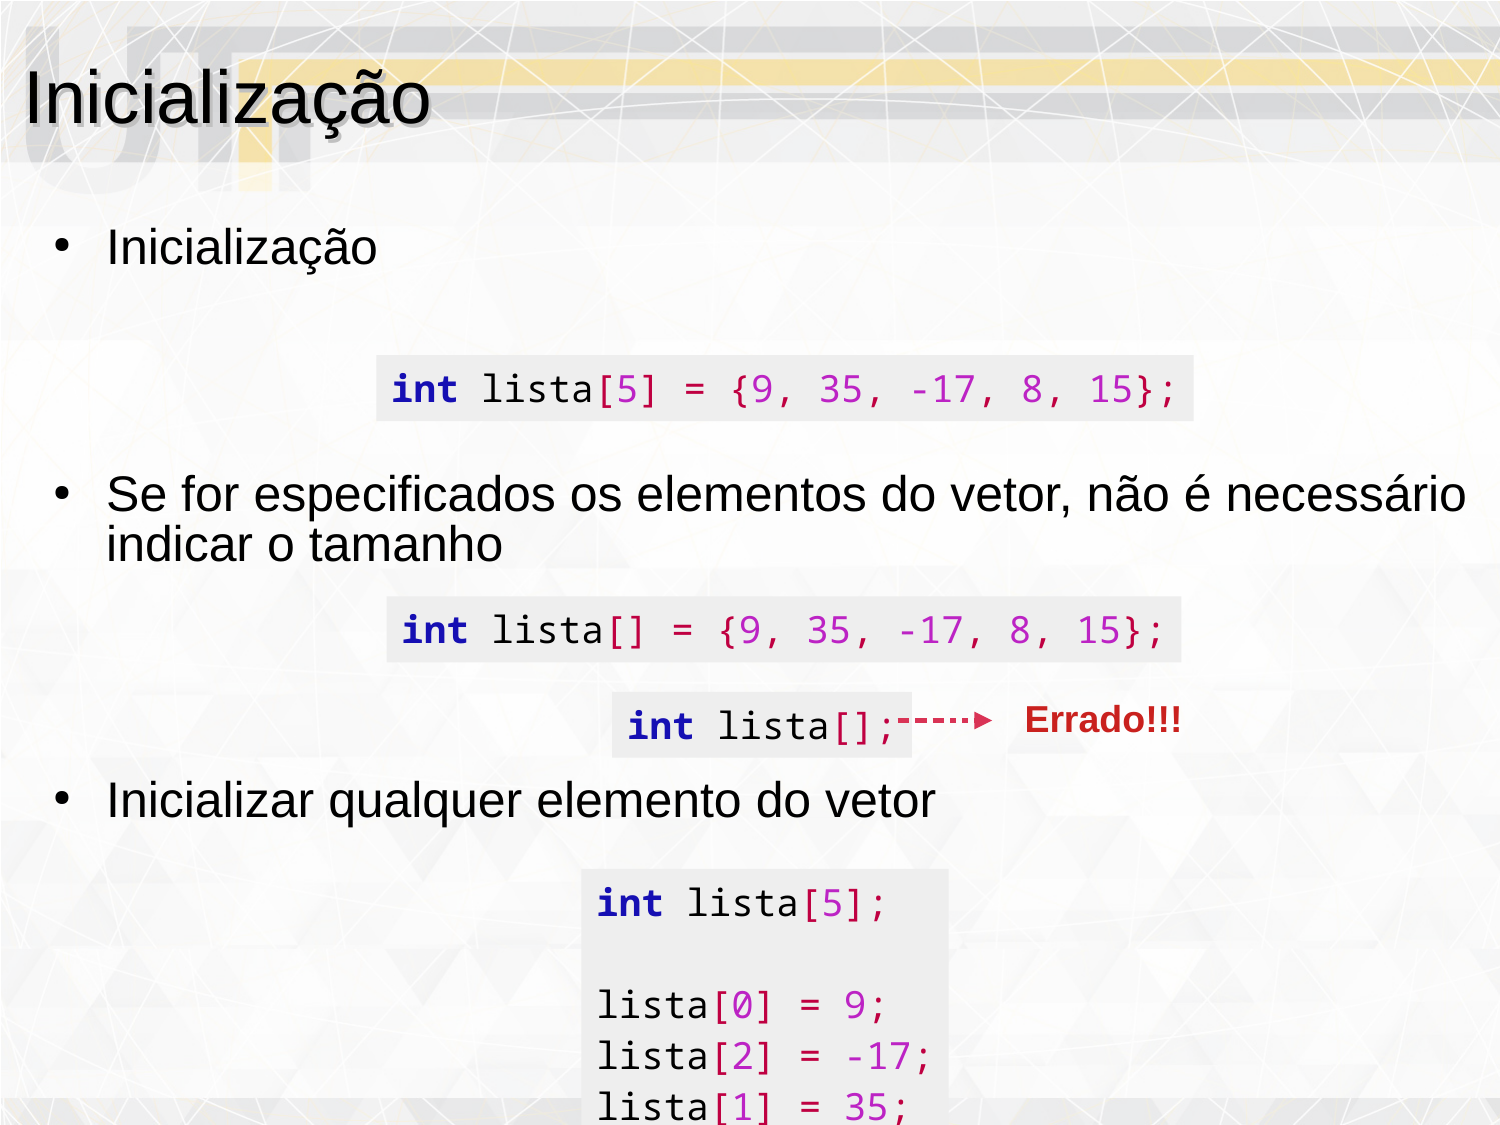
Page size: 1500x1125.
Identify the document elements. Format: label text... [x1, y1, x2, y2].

text_box Errado!!! [1009, 690, 1198, 748]
list Inicialização Se for especificados os elementos do vetor, não é necessário indicar o tamanho Inicializar qualquer elemento do vetor [35, 224, 1477, 1087]
text_box int lista[] = {9, 35, -17, 8, 15}; [386, 596, 1114, 649]
text_box int lista[5]; lista[0] = 9; lista[2] = -17; lista[1] = 35; [581, 868, 919, 1072]
text_box int lista[]; [612, 691, 888, 745]
title Inicialização [23, 18, 1489, 178]
text_box int lista[5] = {9, 35, -17, 8, 15}; [376, 355, 1124, 408]
